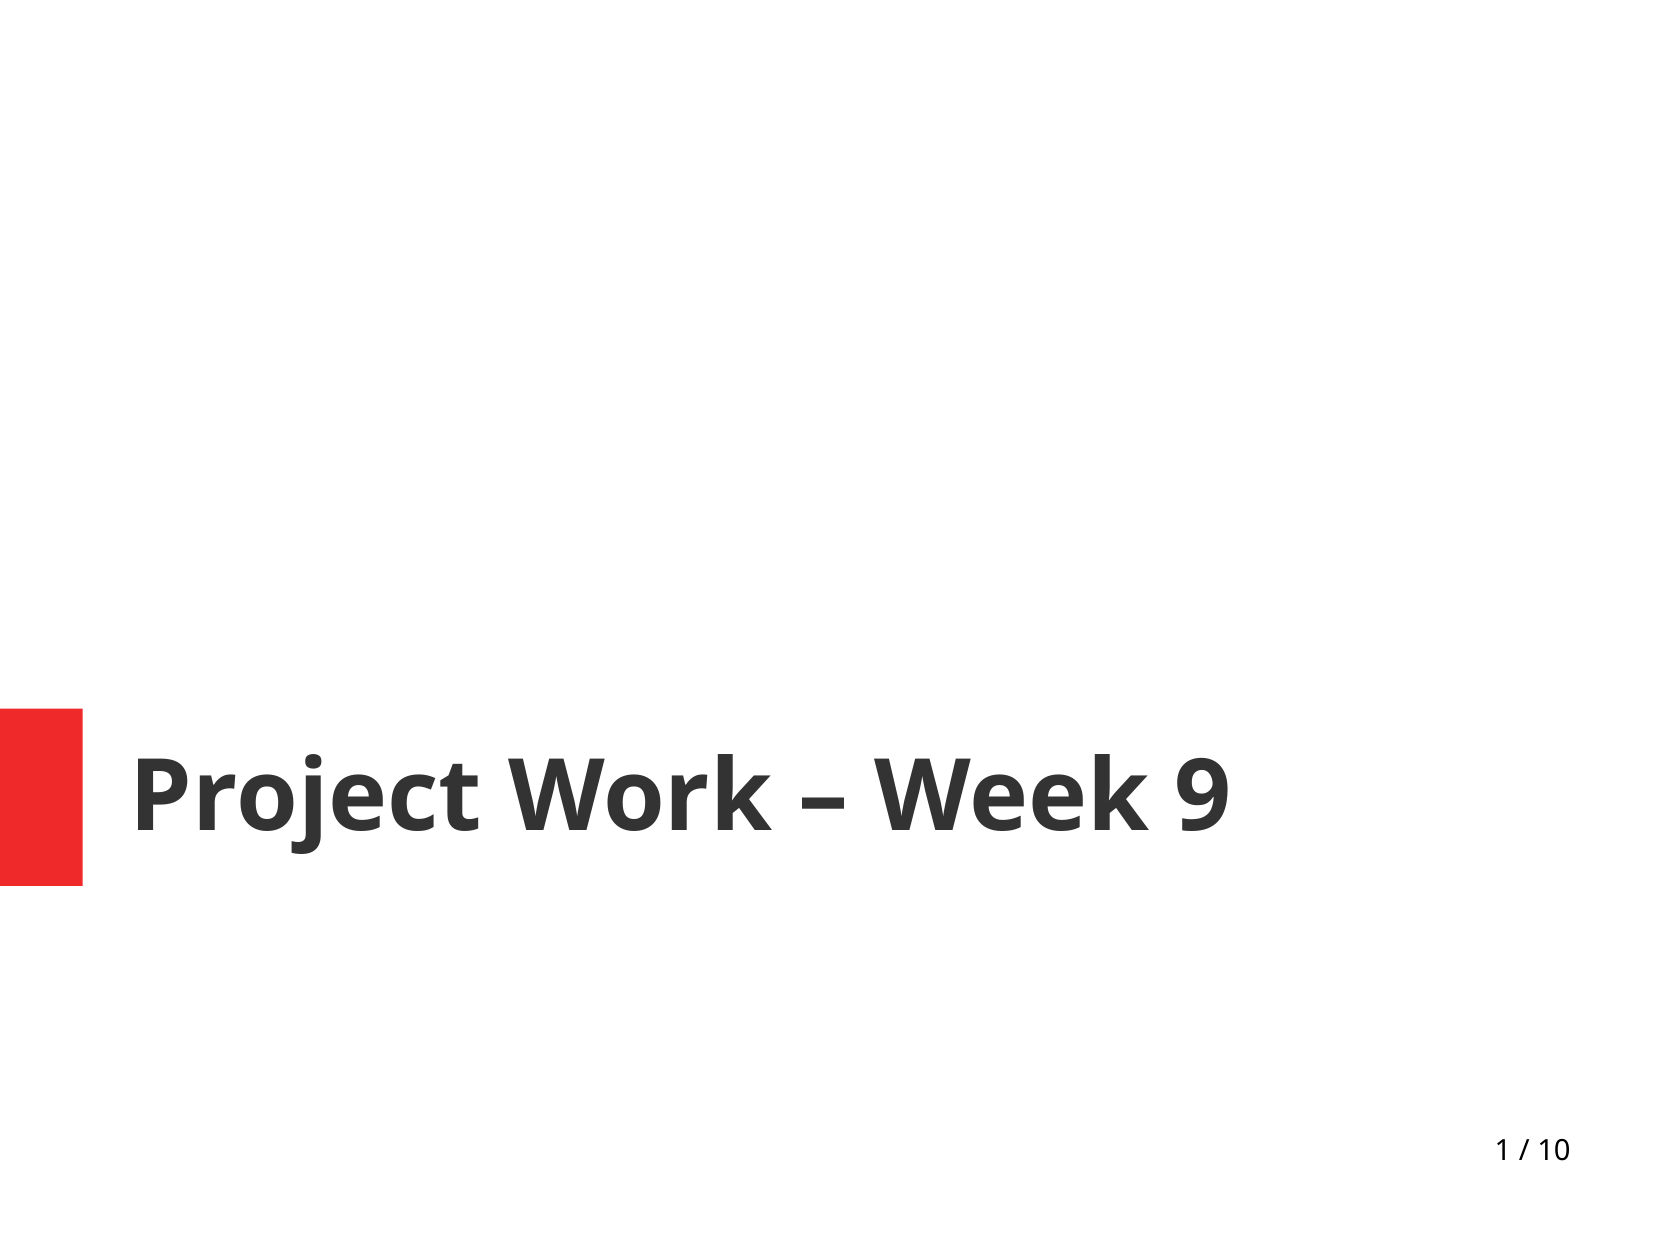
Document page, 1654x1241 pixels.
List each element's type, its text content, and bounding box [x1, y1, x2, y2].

title Project Work – Week 9 [129, 655, 1536, 928]
